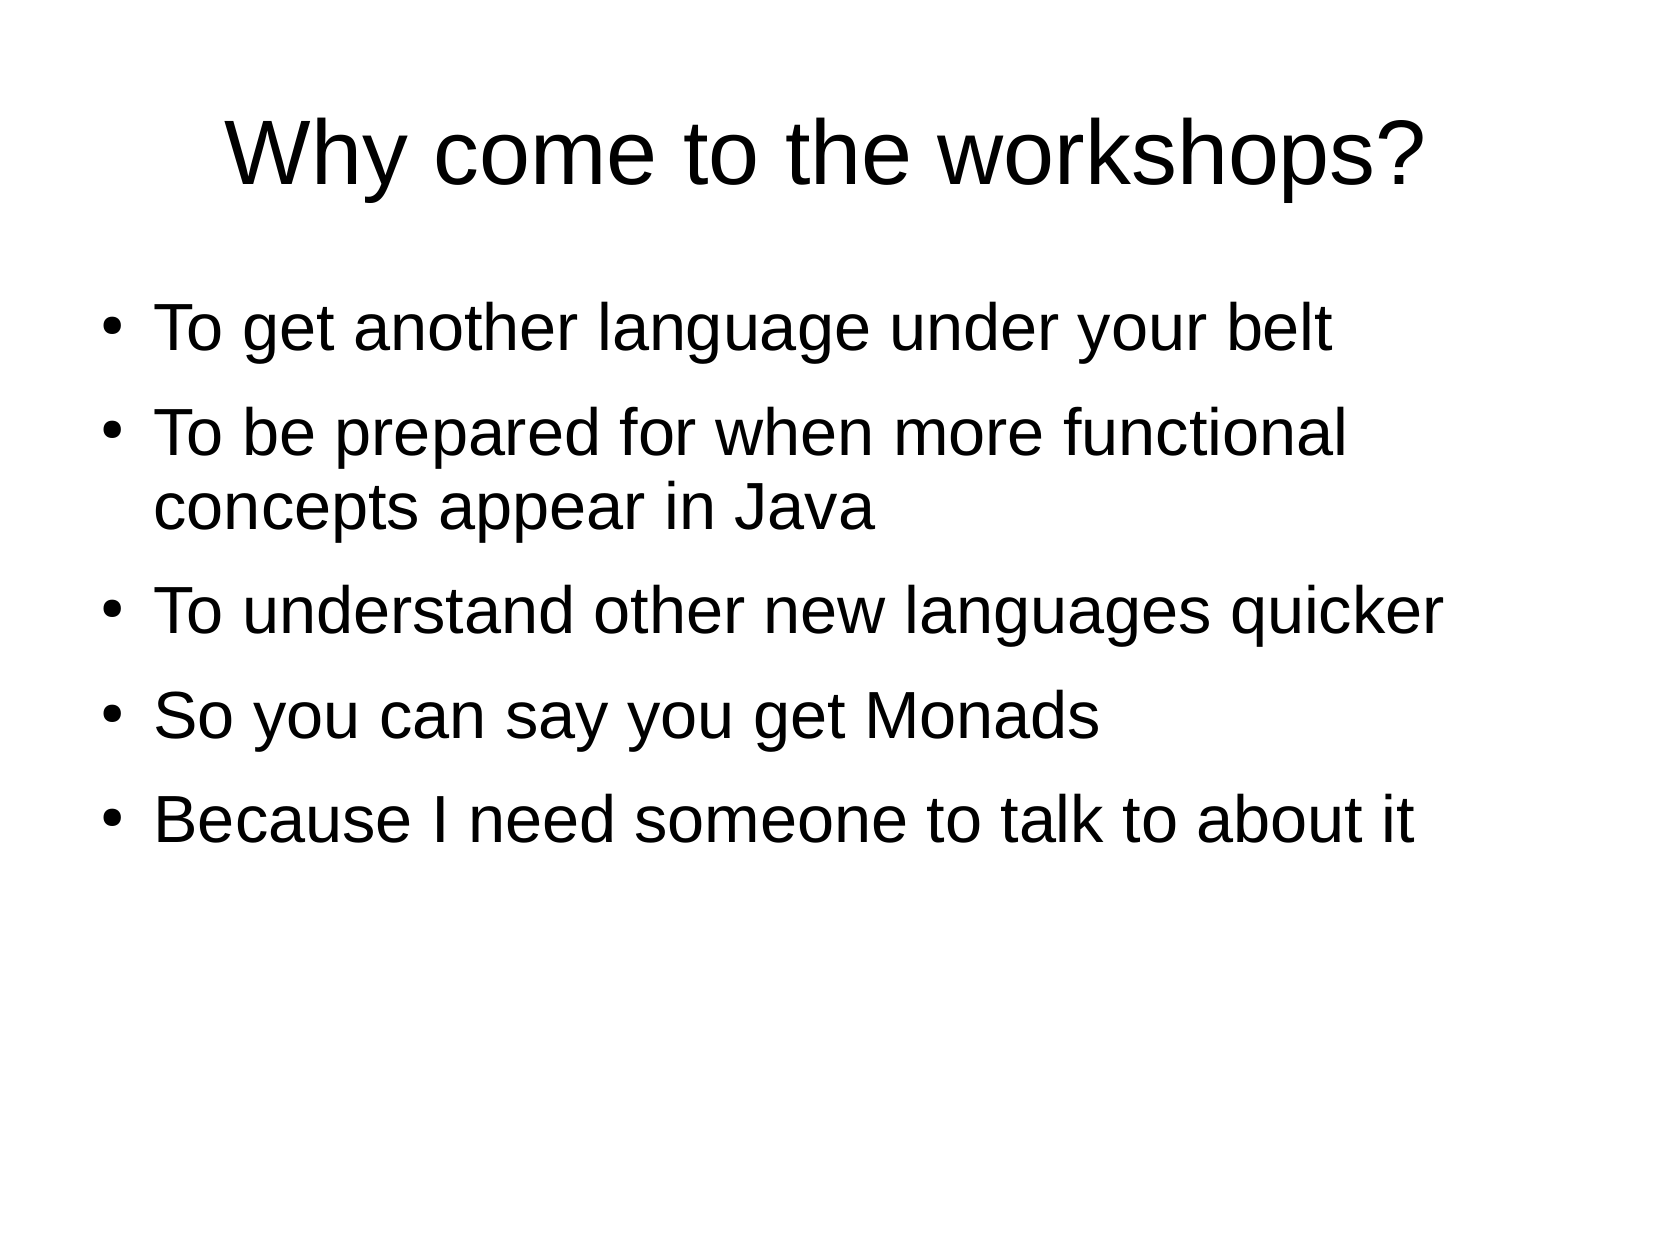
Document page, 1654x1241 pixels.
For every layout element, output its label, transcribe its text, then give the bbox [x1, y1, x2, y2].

list To get another language under your belt To be prepared for when more functional concepts appear in Java To understand other new languages quicker So you can say you get Monads Because I need someone to talk to about it [82, 290, 1571, 1094]
title Why come to the workshops? [82, 56, 1571, 250]
